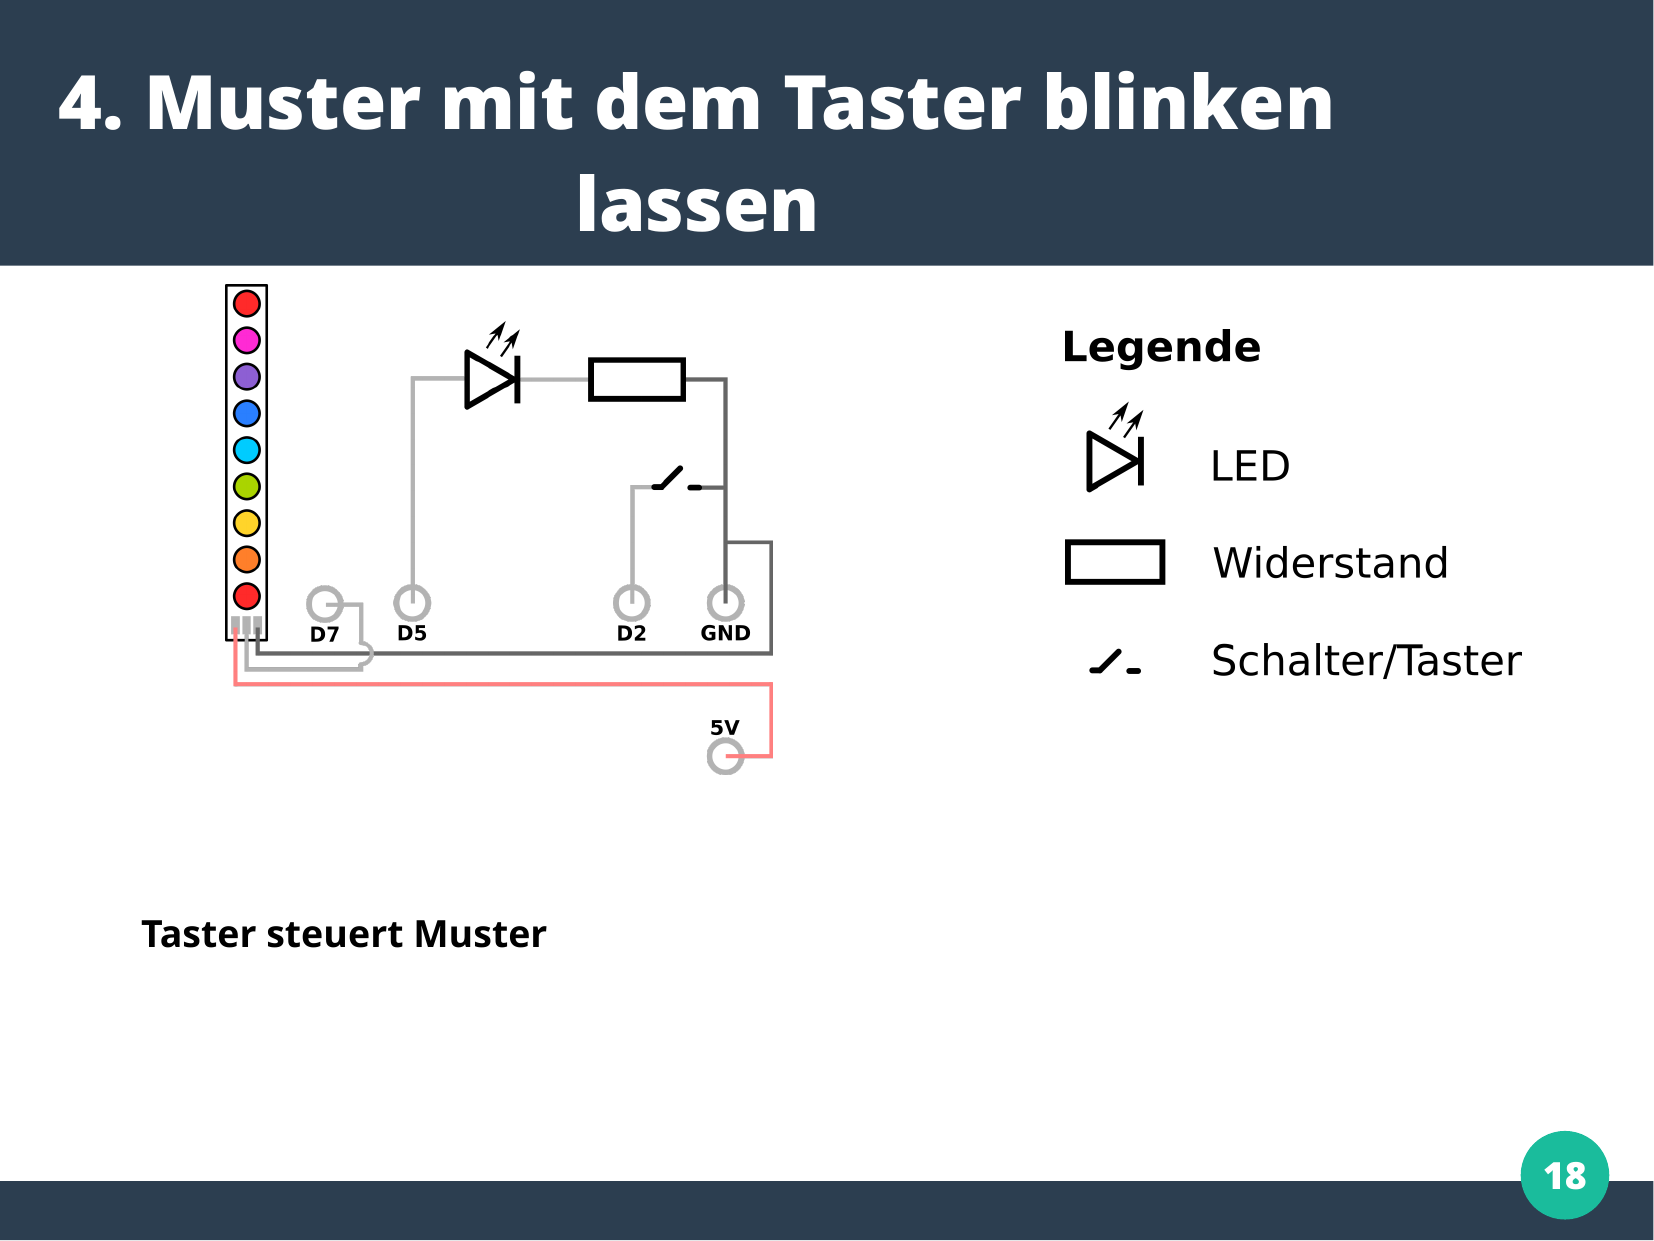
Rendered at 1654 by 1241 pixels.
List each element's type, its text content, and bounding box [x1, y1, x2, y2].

title 4. Muster mit dem Taster blinken lassen [59, 49, 1595, 207]
text_box Taster steuert Muster [126, 900, 616, 959]
picture [225, 284, 773, 775]
picture [1065, 329, 1522, 803]
